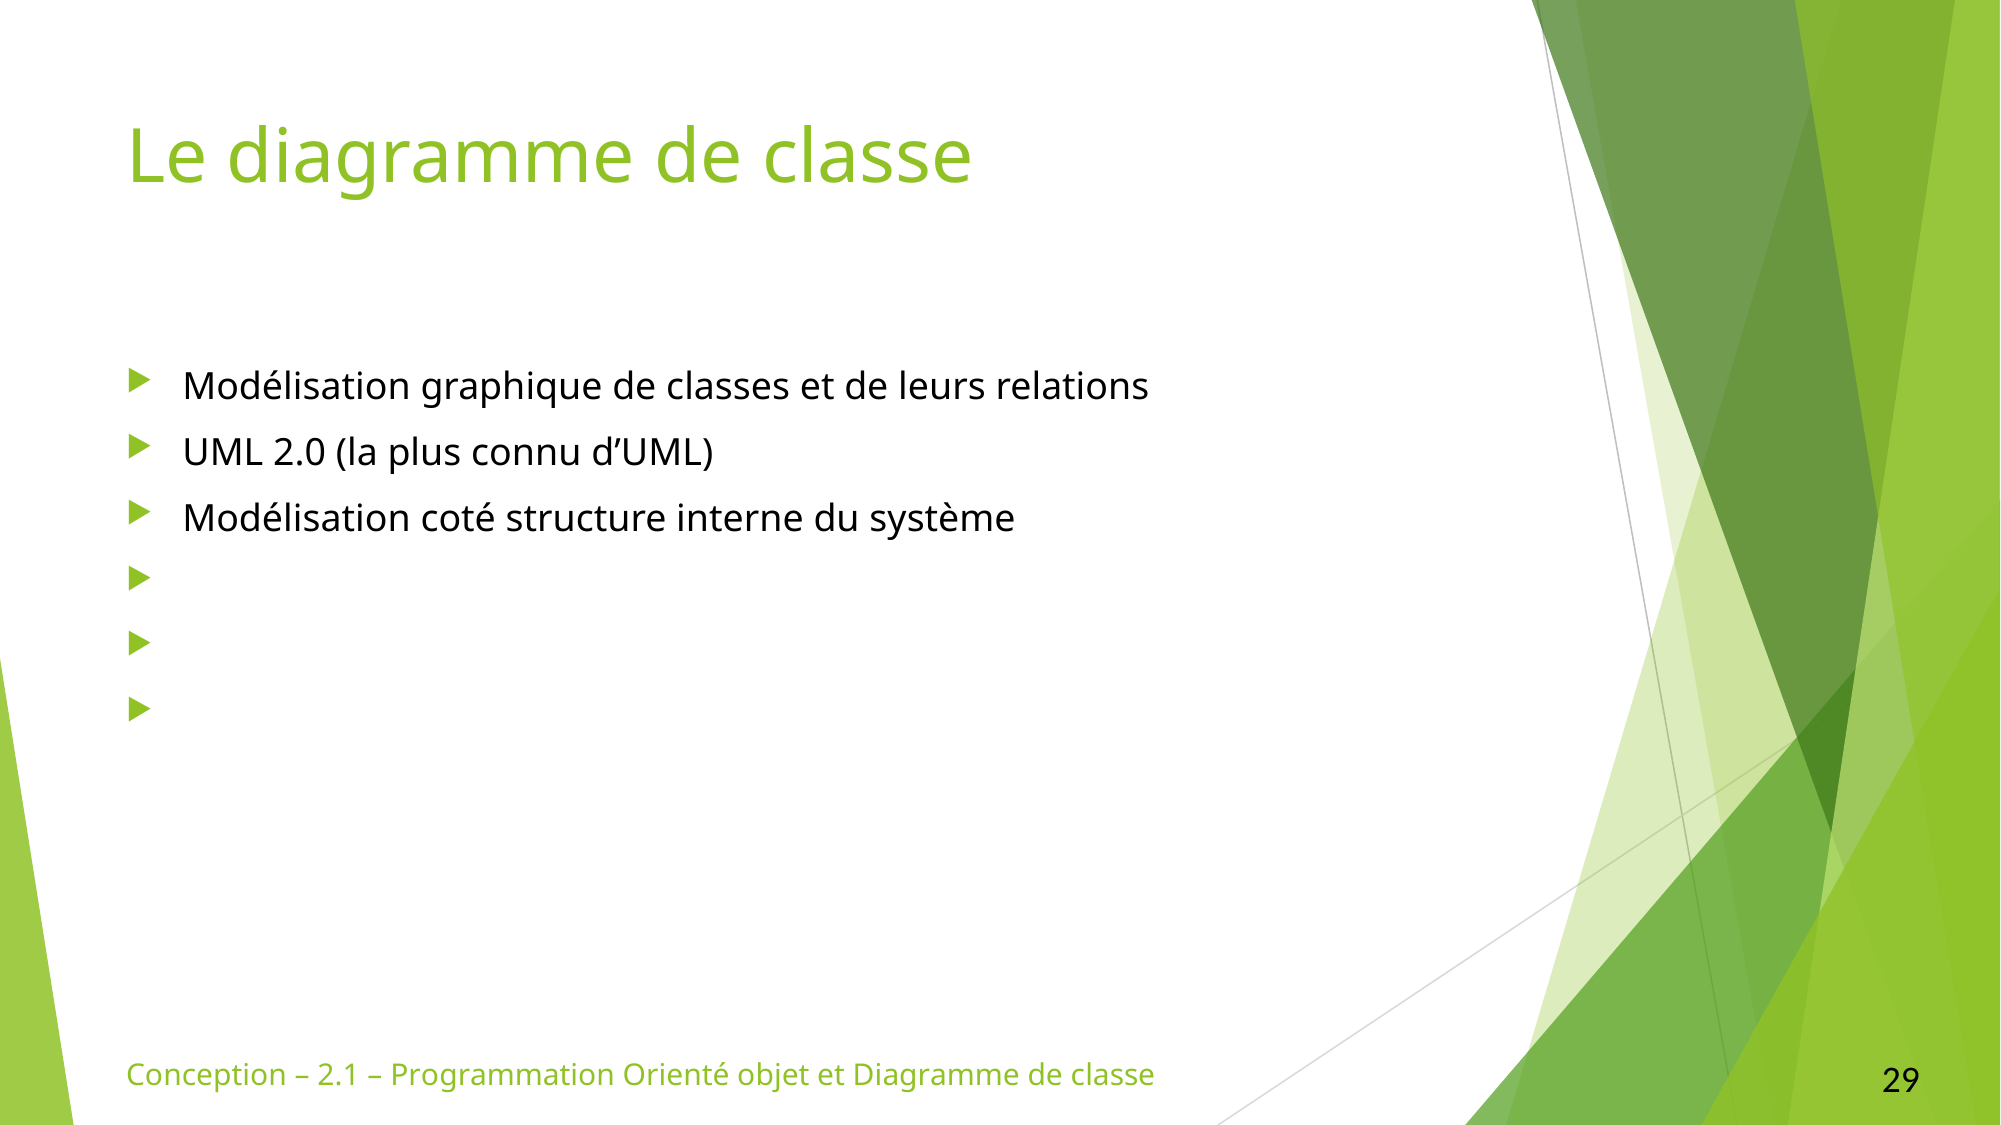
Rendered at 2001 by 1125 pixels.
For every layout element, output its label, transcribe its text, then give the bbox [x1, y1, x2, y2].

text_box Conception – 2.1 – Programmation Orienté objet et Diagramme de classe [111, 1047, 1210, 1109]
list Modélisation graphique de classes et de leurs relations UML 2.0 (la plus connu d’UML) Modélisation coté structure interne du système [111, 354, 1522, 992]
title Le diagramme de classe [111, 99, 1522, 317]
text_box [1866, 1047, 1979, 1108]
